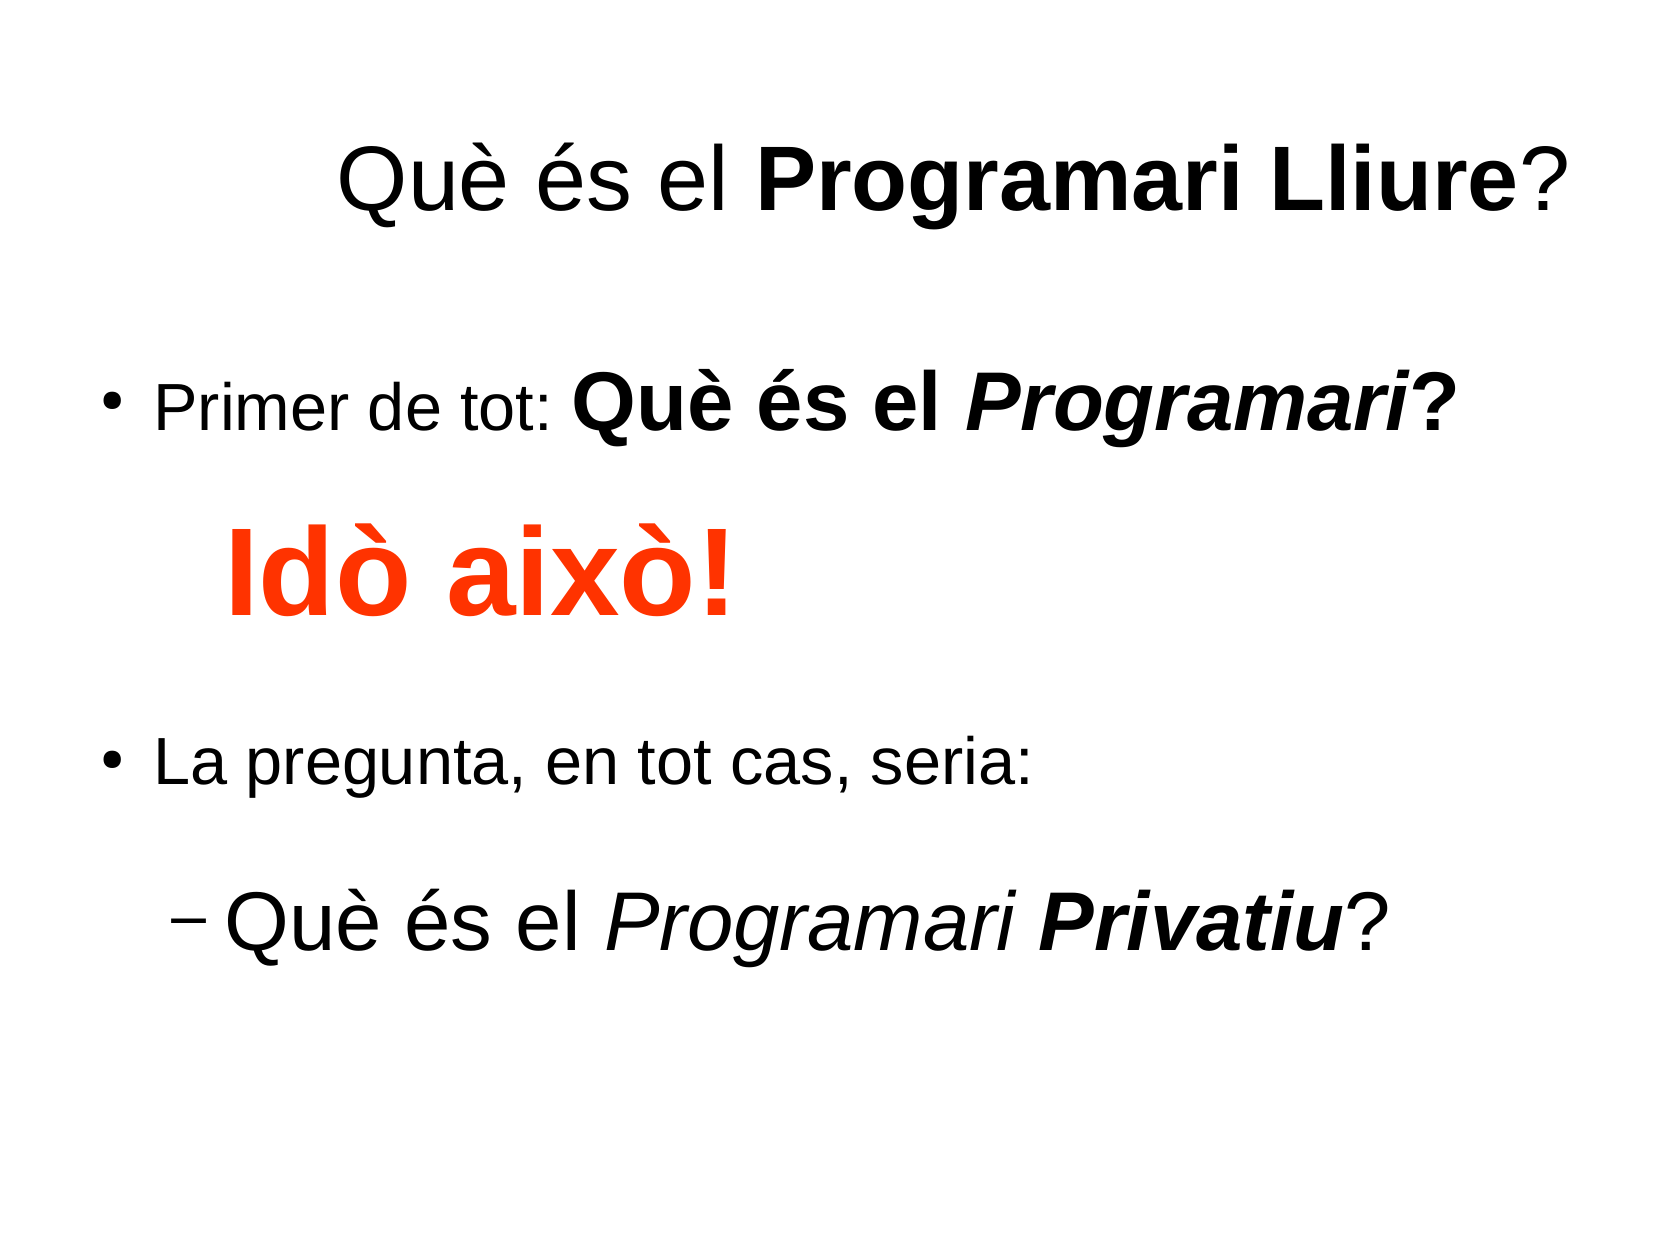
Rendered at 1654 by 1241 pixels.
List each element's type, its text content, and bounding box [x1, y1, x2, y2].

list Primer de tot: Què és el Programari? Idò això! La pregunta, en tot cas, seria: Què és el Programari Privatiu? [82, 355, 1571, 1075]
title Què és el Programari Lliure? [82, 114, 1571, 243]
